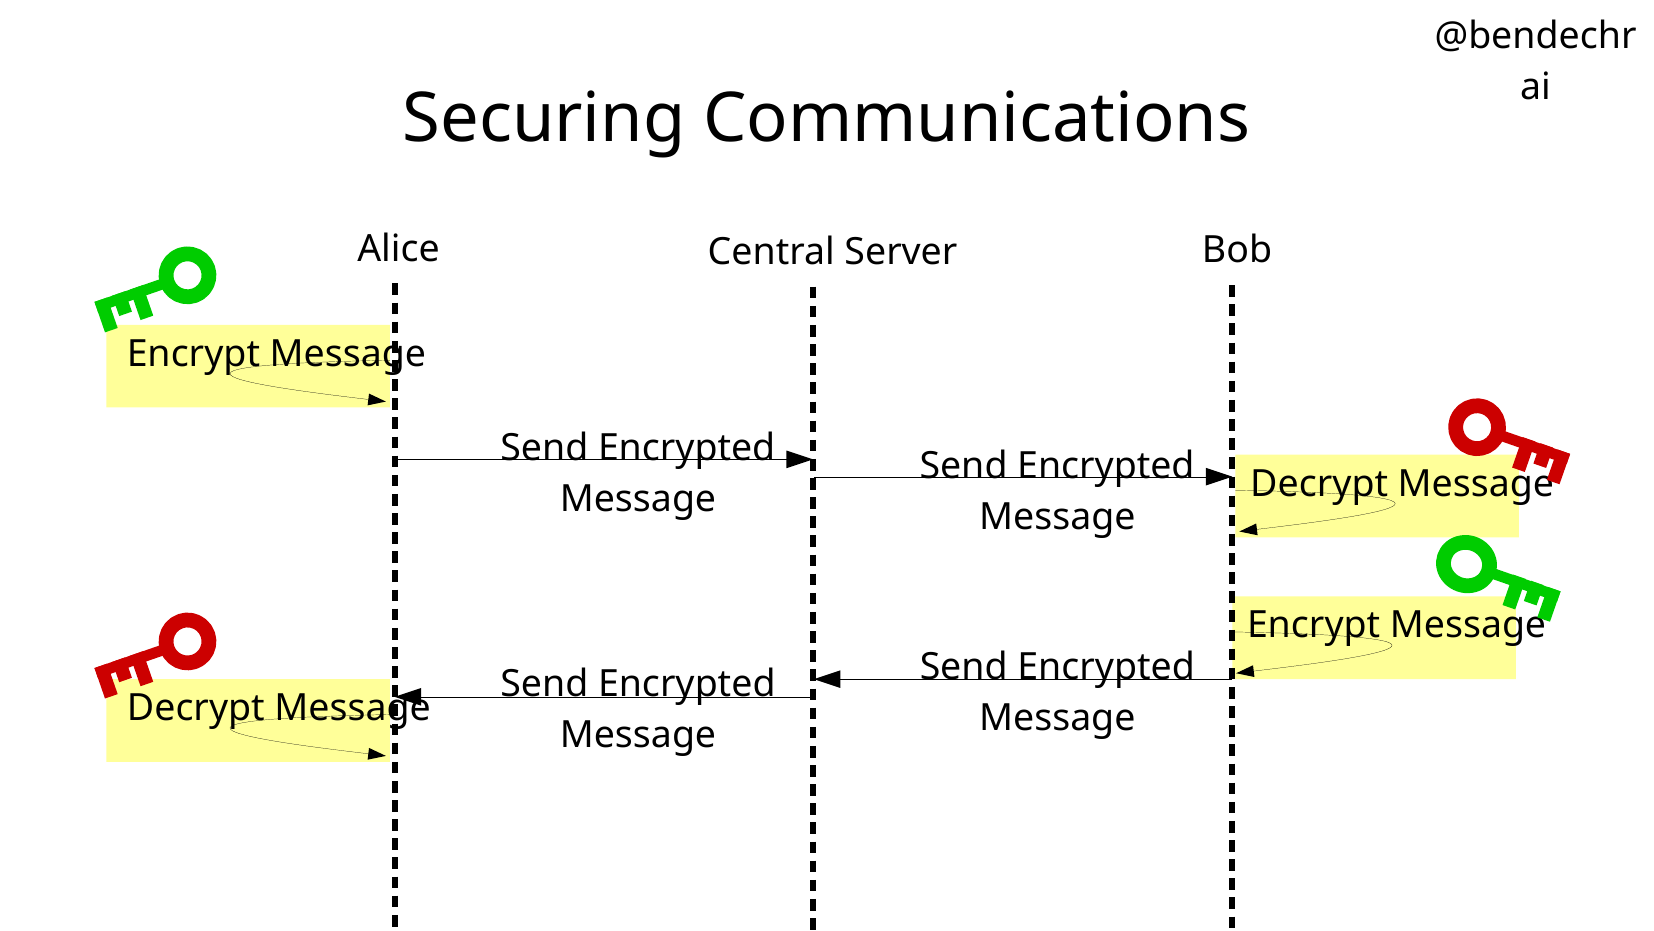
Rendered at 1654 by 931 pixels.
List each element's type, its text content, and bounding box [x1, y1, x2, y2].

text_box Encrypt Message [112, 318, 394, 377]
text_box [1488, 567, 1561, 622]
text_box [1232, 646, 1516, 680]
text_box [94, 278, 390, 408]
text_box Send Encrypted Message [904, 631, 1170, 733]
text_box [94, 644, 390, 762]
text_box Central Server [692, 216, 934, 275]
title Securing Communications [82, 37, 1571, 193]
text_box Send Encrypted Message [485, 413, 751, 515]
text_box Decrypt Message [112, 673, 401, 732]
text_box [1235, 507, 1519, 538]
text_box Decrypt Message [1235, 448, 1524, 507]
text_box [1498, 430, 1571, 485]
text_box Alice [342, 213, 447, 272]
text_box Send Encrypted Message [485, 649, 751, 751]
text_box Bob [1187, 215, 1278, 274]
text_box Send Encrypted Message [904, 430, 1170, 532]
text_box Encrypt Message [1232, 590, 1514, 649]
